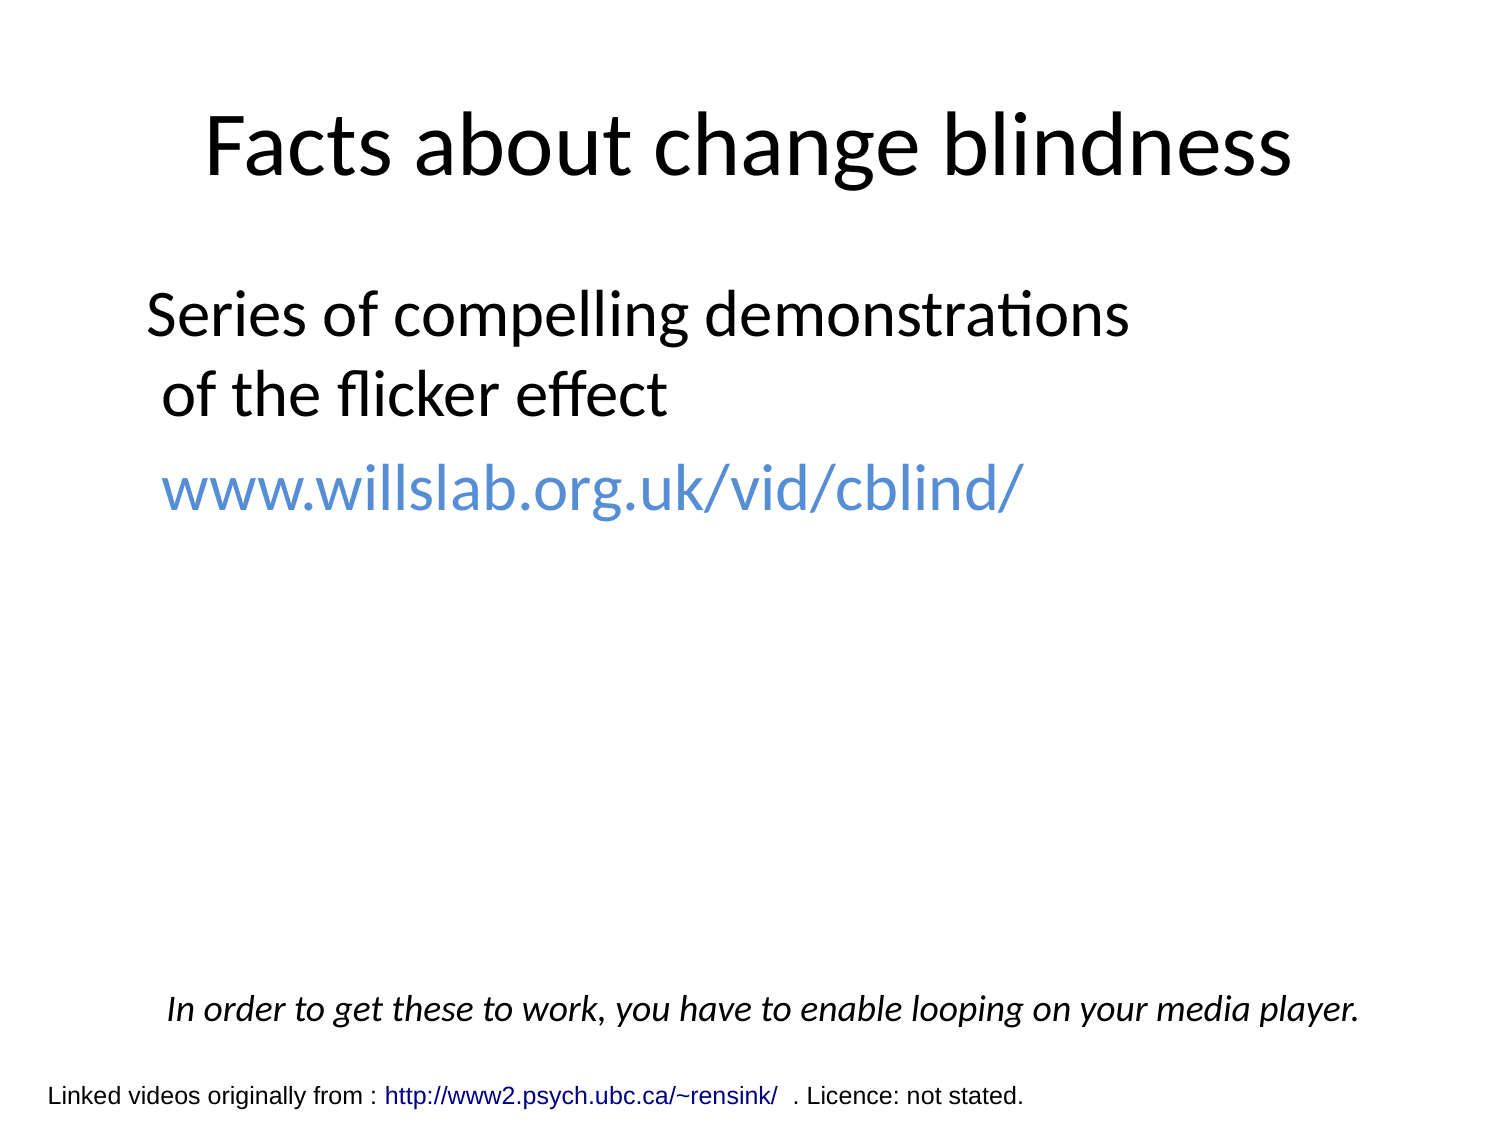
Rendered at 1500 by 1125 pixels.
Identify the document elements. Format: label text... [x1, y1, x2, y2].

text_box Linked videos originally from : http://www2.psych.ubc.ca/~rensink/ . Licence: not stated. [32, 1074, 1264, 1125]
text_box In order to get these to work, you have to enable looping on your media player. [151, 976, 1459, 1036]
title Facts about change blindness [75, 45, 1425, 233]
list Series of compelling demonstrations of the flicker effect www.willslab.org.uk/vid/cblind/ [75, 262, 1425, 1005]
